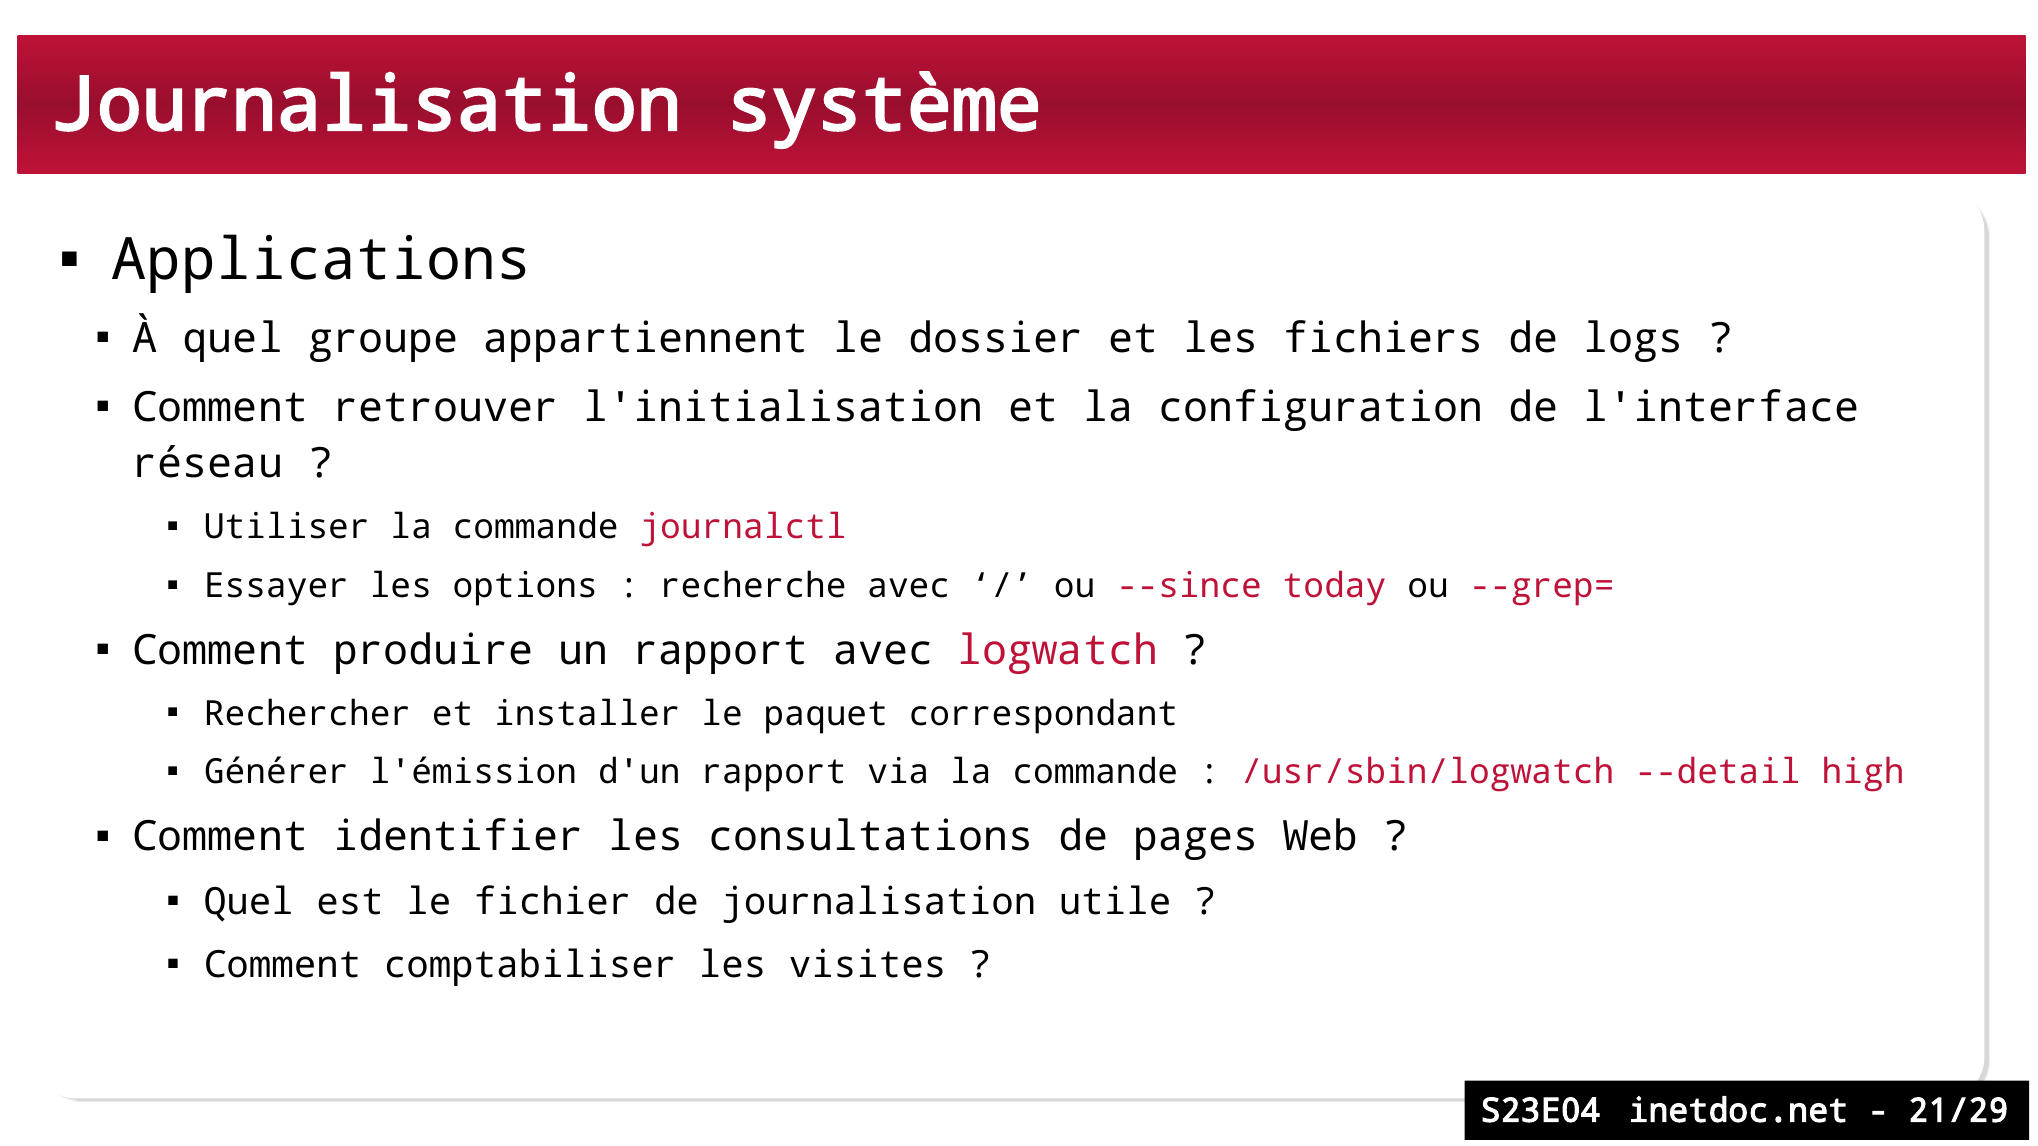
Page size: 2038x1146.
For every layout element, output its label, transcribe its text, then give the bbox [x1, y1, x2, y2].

text_box Journalisation système [17, 35, 2026, 174]
text_box S23E04 inetdoc.net - <numéro>/29 [1464, 1080, 2030, 1140]
text_box Applications À quel groupe appartiennent le dossier et les fichiers de logs ? Comment retrouver l'initialisation et la configuration de l'interface réseau ? Utiliser la commande journalctl Essayer les options : recherche avec ‘/’ ou --since today ou --grep= Comment produire un rapport avec logwatch ? Rechercher et installer le paquet correspondant Générer l'émission d'un rapport via la commande : /usr/sbin/logwatch --detail high Comment identifier les consultations de pages Web ? Quel est le fichier de journalisation utile ? Comment comptabiliser les visites ? [35, 188, 1985, 1099]
